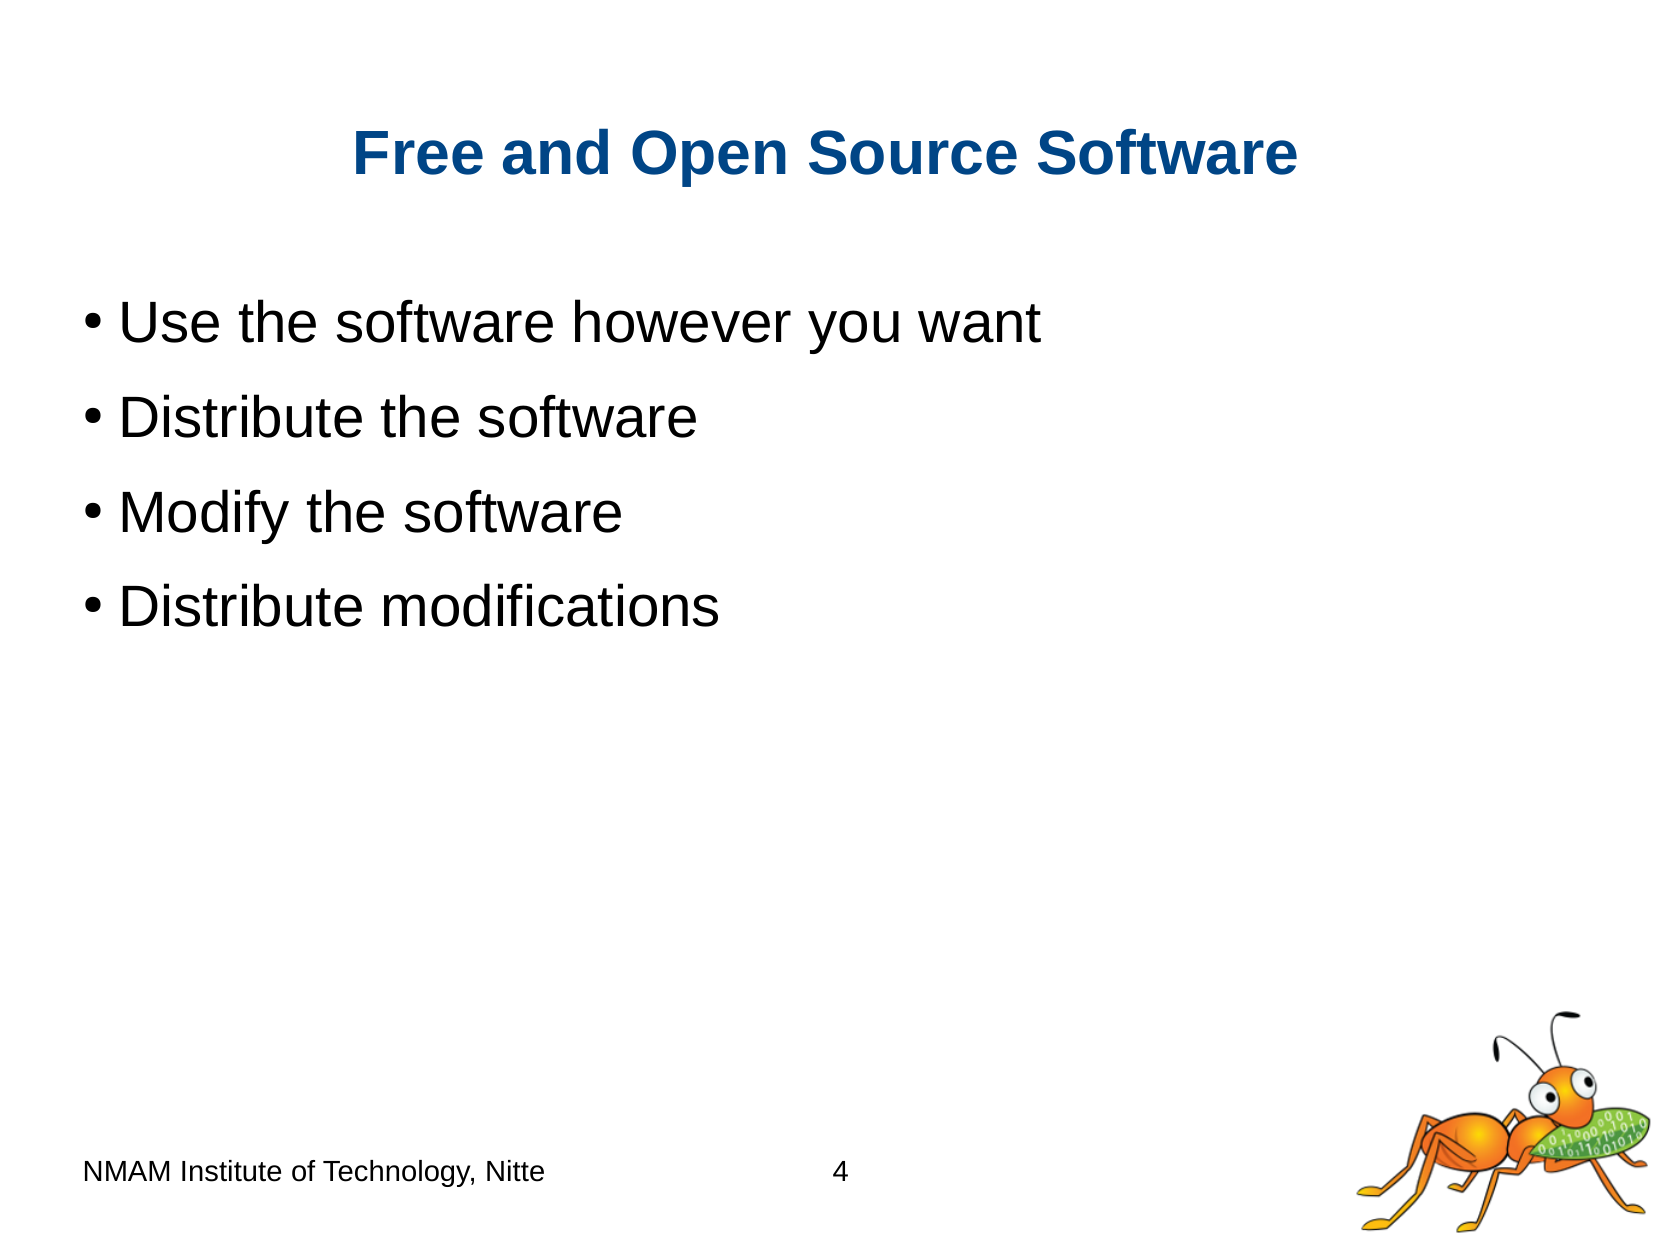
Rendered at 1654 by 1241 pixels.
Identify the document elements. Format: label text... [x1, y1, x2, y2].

picture [1353, 1009, 1654, 1235]
title Free and Open Source Software [82, 49, 1571, 257]
list Use the software however you want Distribute the software Modify the software Distribute modifications [82, 290, 1571, 1010]
